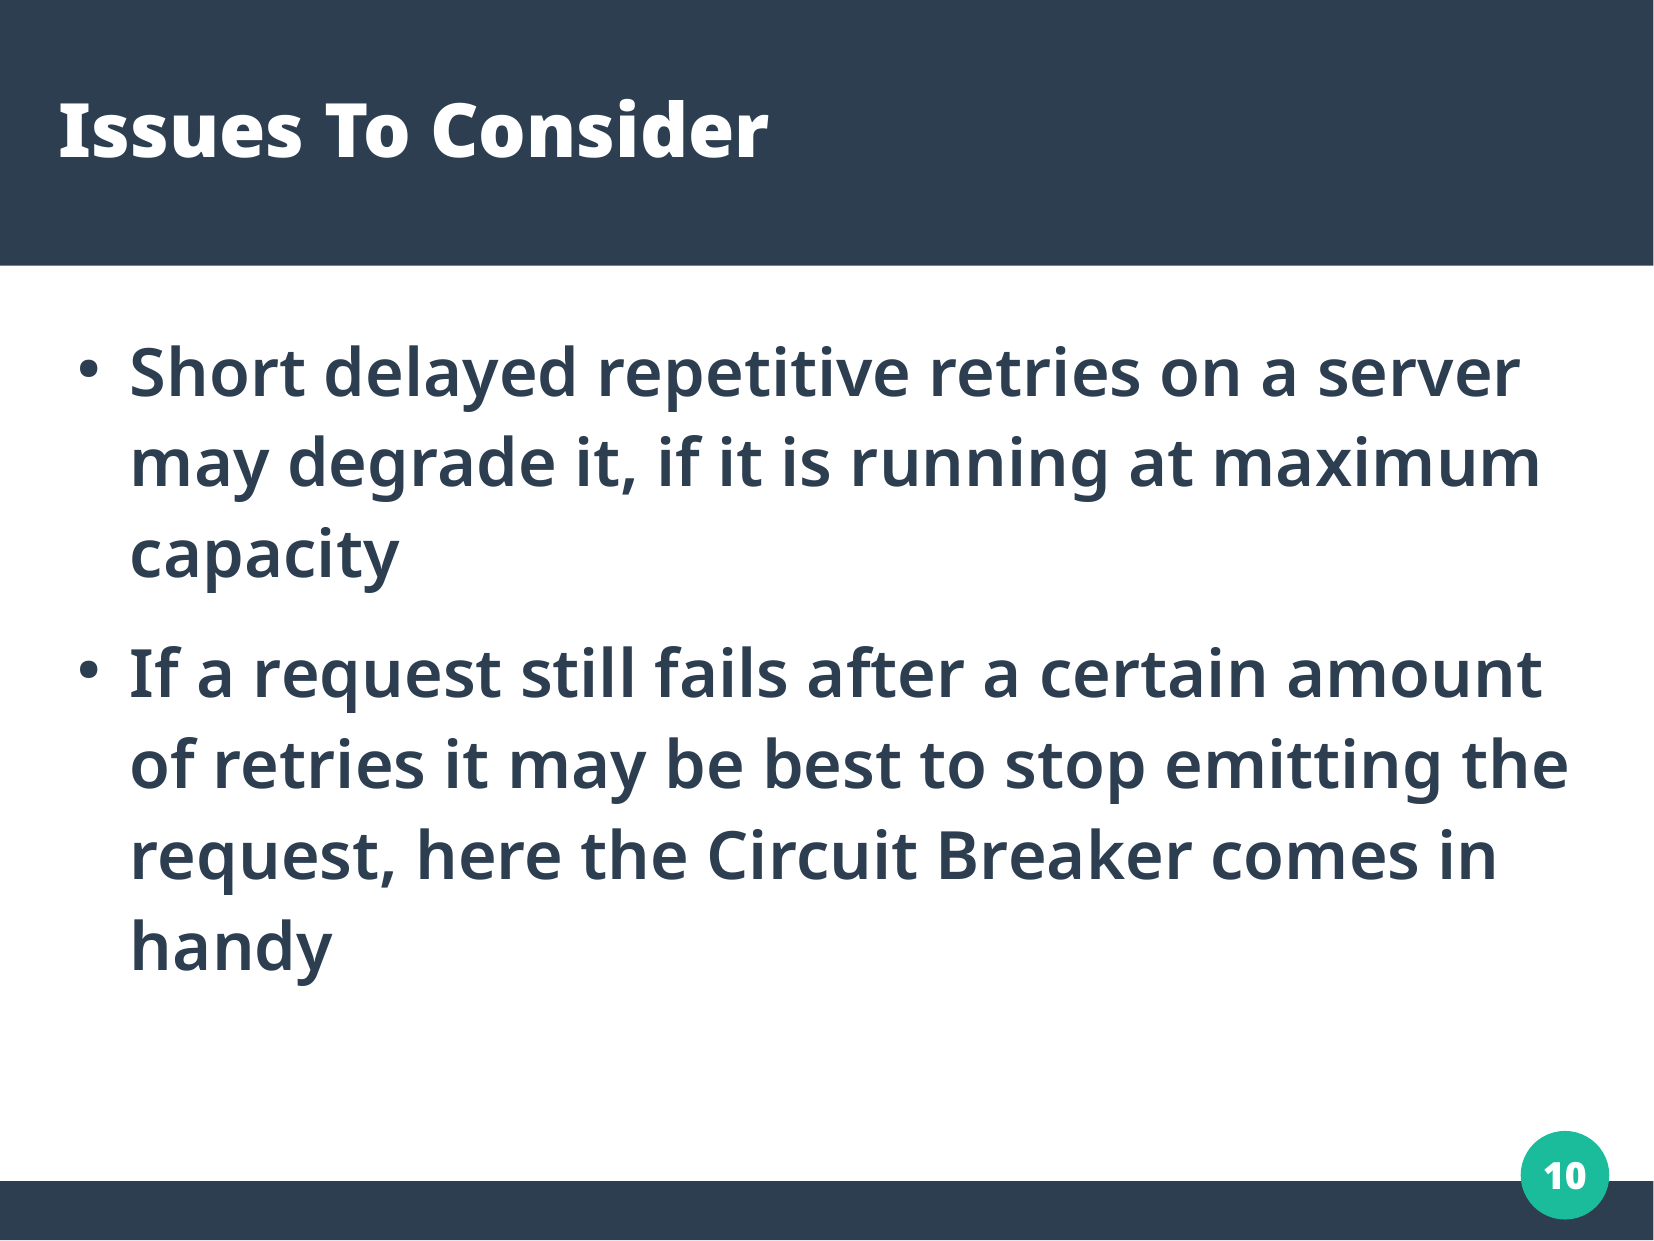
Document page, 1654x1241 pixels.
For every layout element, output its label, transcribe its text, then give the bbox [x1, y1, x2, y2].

list Short delayed repetitive retries on a server may degrade it, if it is running at maximum capacity If a request still fails after a certain amount of retries it may be best to stop emitting the request, here the Circuit Breaker comes in handy [59, 324, 1595, 1152]
title Issues To Consider [59, 49, 1595, 207]
